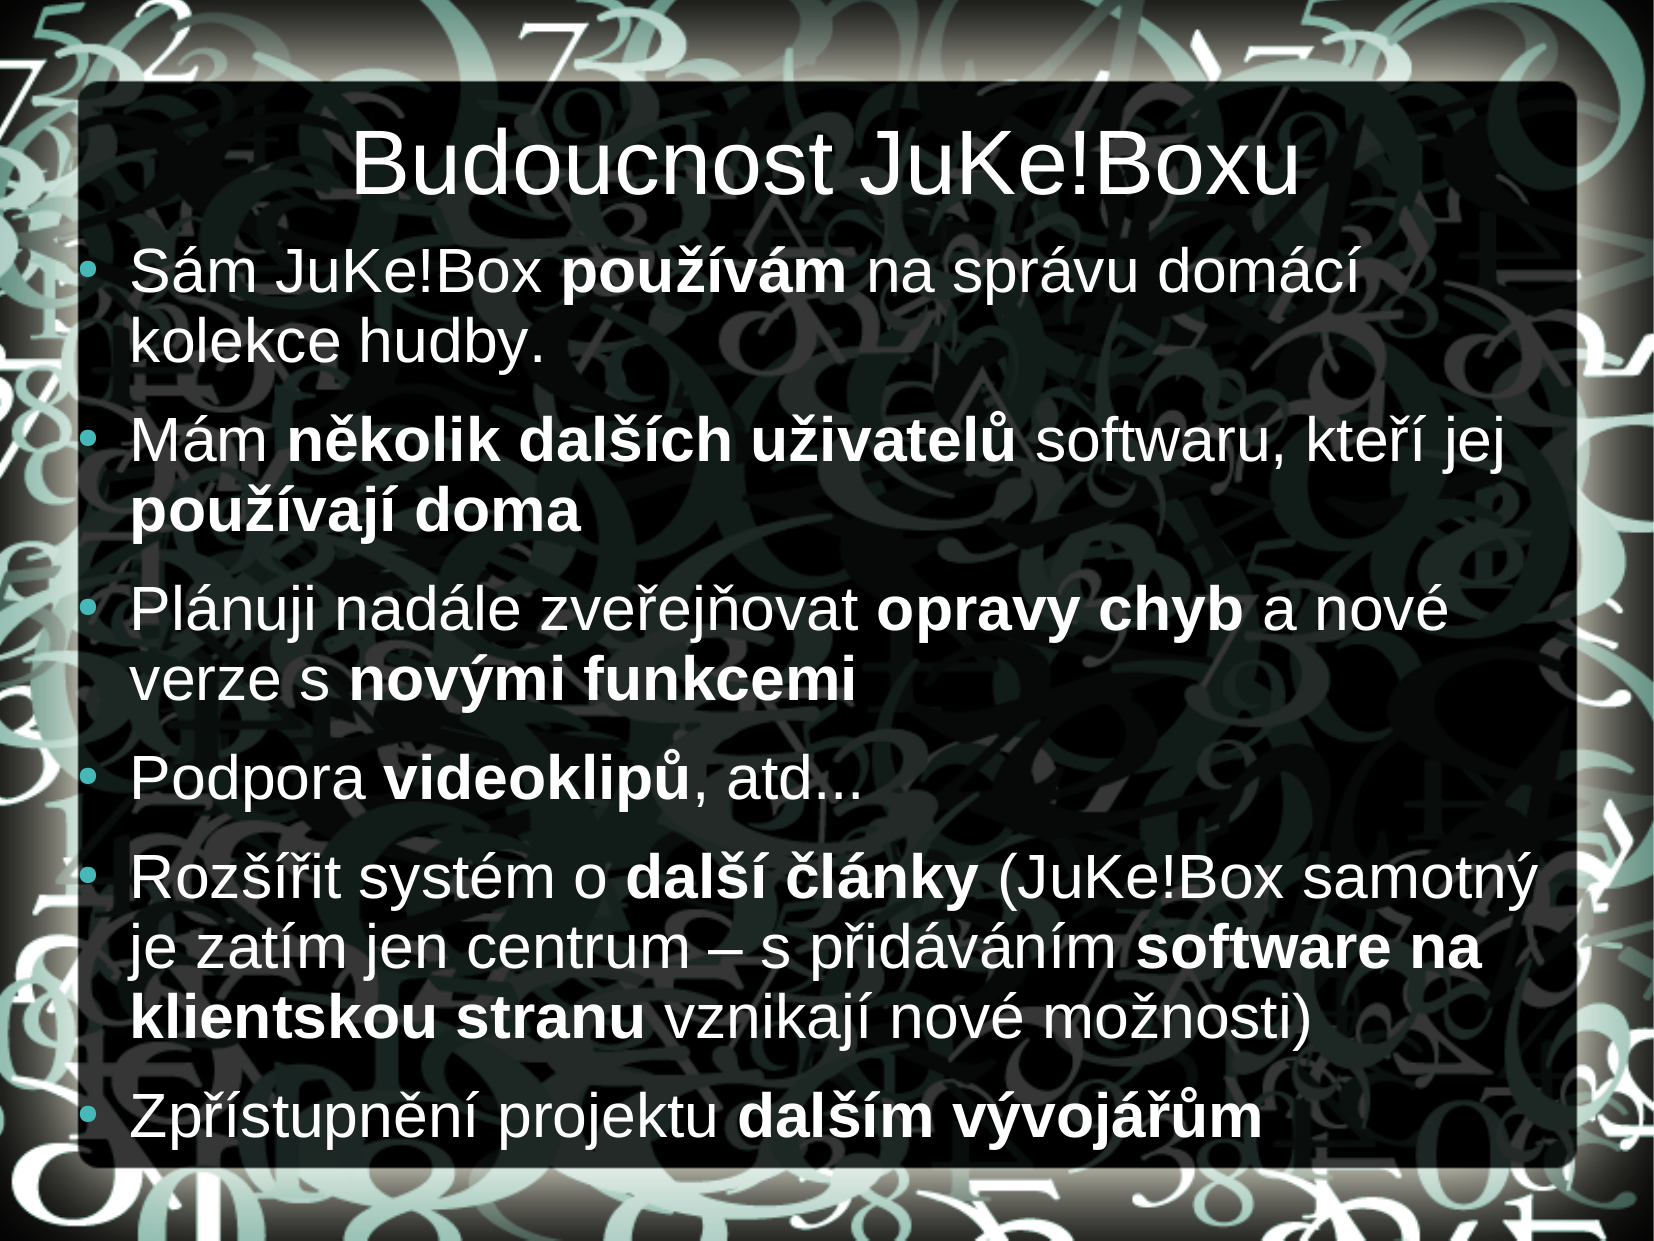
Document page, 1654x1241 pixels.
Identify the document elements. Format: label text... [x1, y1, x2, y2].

list Sám JuKe!Box používám na správu domácí kolekce hudby. Mám několik dalších uživatelů softwaru, kteří jej používají doma Plánuji nadále zveřejňovat opravy chyb a nové verze s novými funkcemi Podpora videoklipů, atd... Rozšířit systém o další články (JuKe!Box samotný je zatím jen centrum – s přidáváním software na klientskou stranu vznikají nové možnosti) Zpřístupnění projektu dalším vývojářům [59, 236, 1565, 1152]
picture [0, 0, 1654, 1241]
title Budoucnost JuKe!Boxu [82, 88, 1571, 237]
